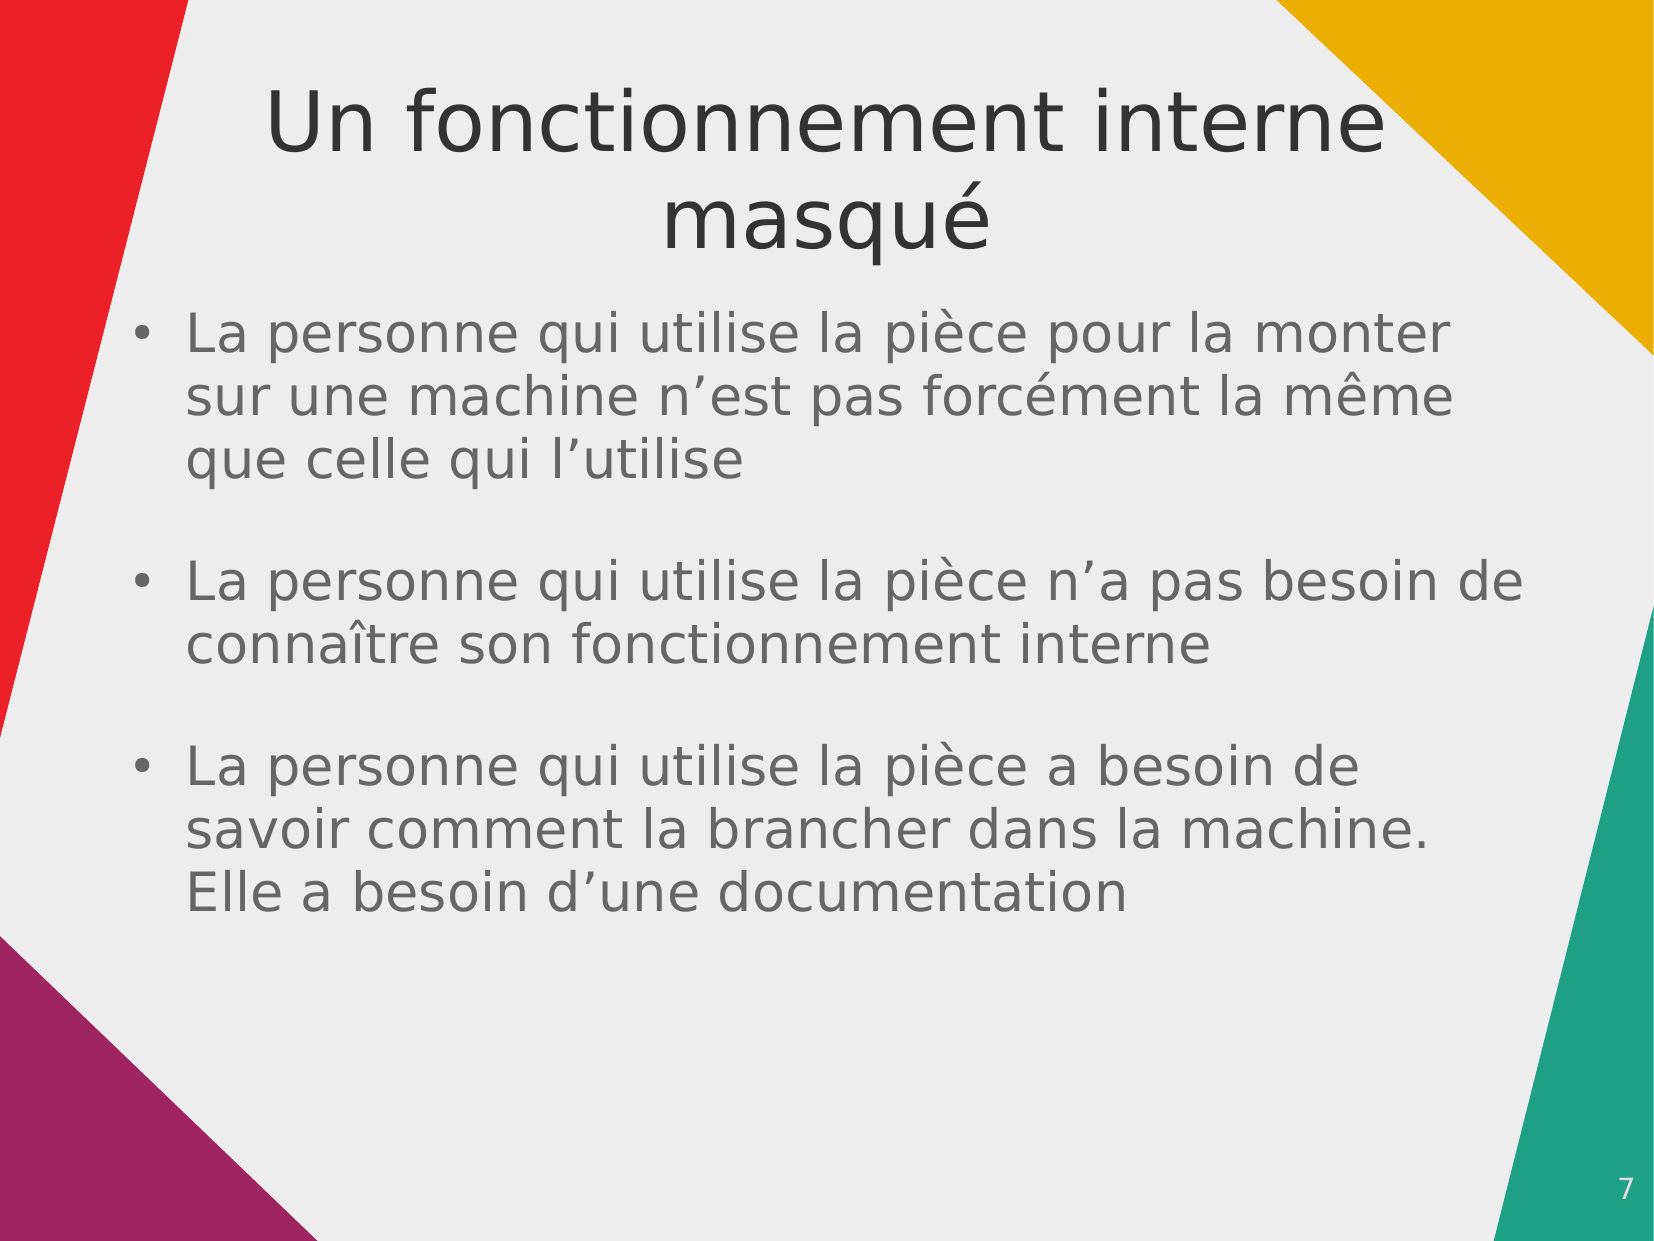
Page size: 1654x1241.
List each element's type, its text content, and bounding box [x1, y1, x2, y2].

list La personne qui utilise la pièce pour la monter sur une machine n’est pas forcément la même que celle qui l’utilise La personne qui utilise la pièce n’a pas besoin de connaître son fonctionnement interne La personne qui utilise la pièce a besoin de savoir comment la brancher dans la machine. Elle a besoin d’une documentation [114, 302, 1539, 1033]
title Un fonctionnement interne masqué [114, 73, 1539, 271]
